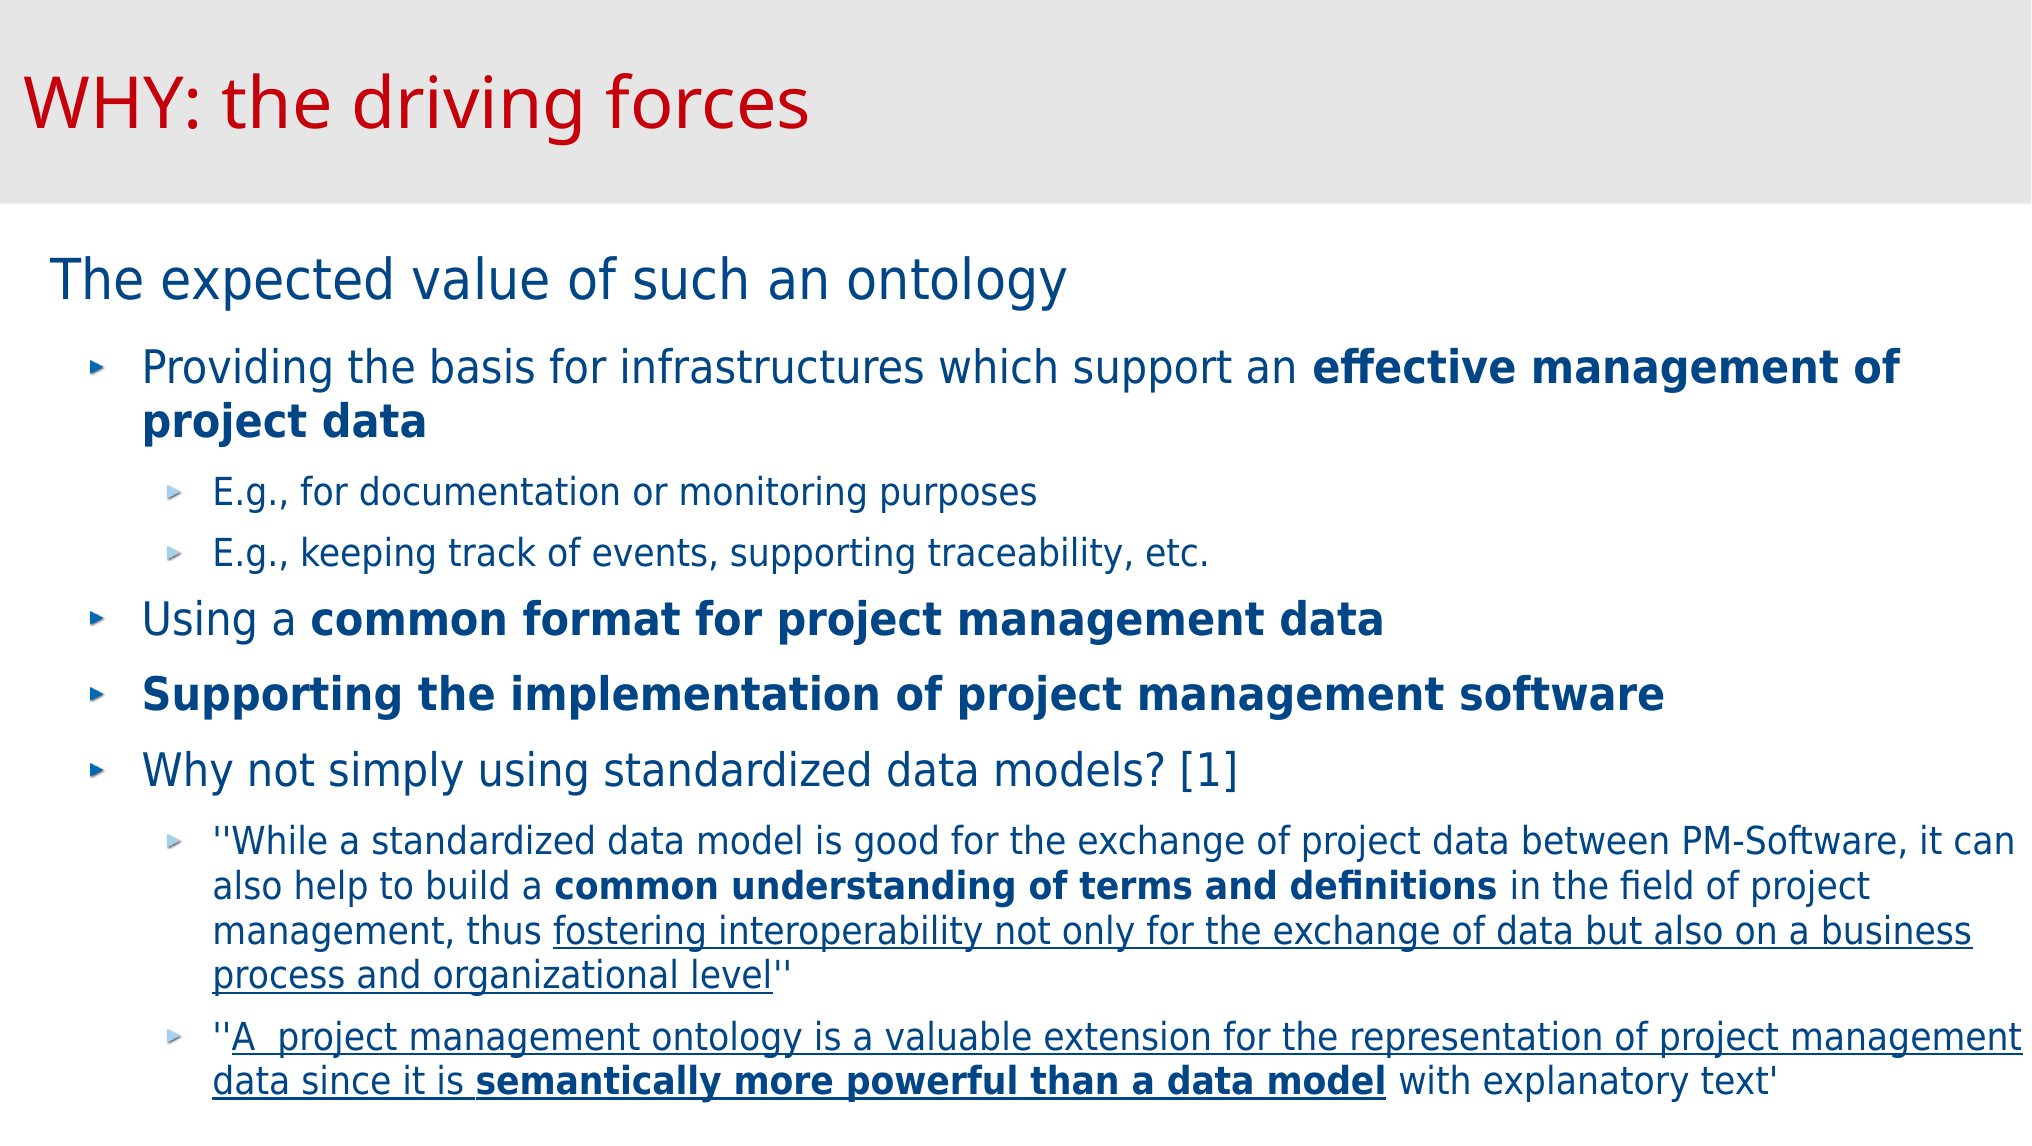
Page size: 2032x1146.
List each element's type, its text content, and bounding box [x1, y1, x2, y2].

title WHY: the driving forces [0, 0, 2032, 204]
list The expected value of such an ontology Providing the basis for infrastructures which support an effective management of project data E.g., for documentation or monitoring purposes E.g., keeping track of events, supporting traceability, etc. Using a common format for project management data Supporting the implementation of project management software Why not simply using standardized data models? [1] ''While a standardized data model is good for the exchange of project data between PM-Software, it can also help to build a common understanding of terms and definitions in the field of project management, thus fostering interoperability not only for the exchange of data but also on a business process and organizational level'' ''A project management ontology is a valuable extension for the representation of project management data since it is semantically more powerful than a data model with explanatory text' [0, 247, 2032, 1134]
